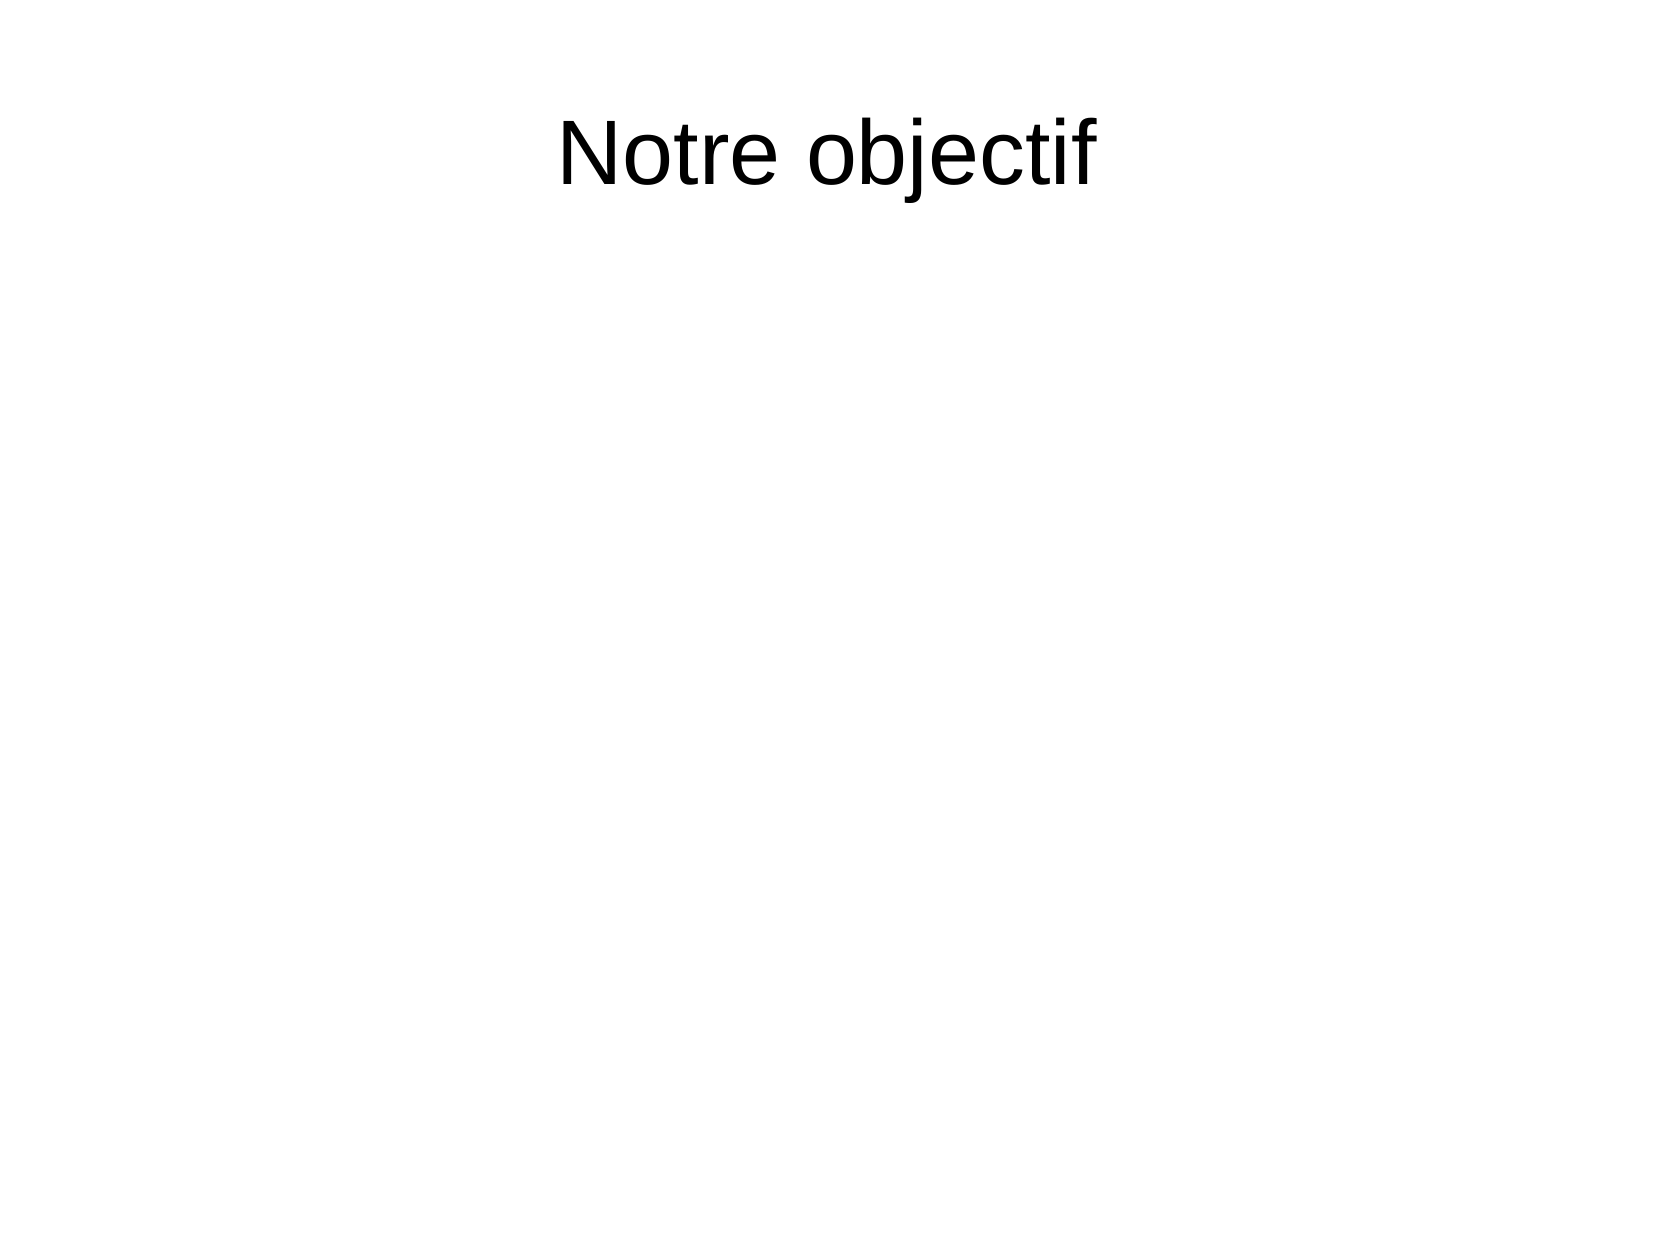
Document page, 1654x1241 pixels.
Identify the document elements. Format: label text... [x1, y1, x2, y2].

title Notre objectif [82, 49, 1571, 257]
